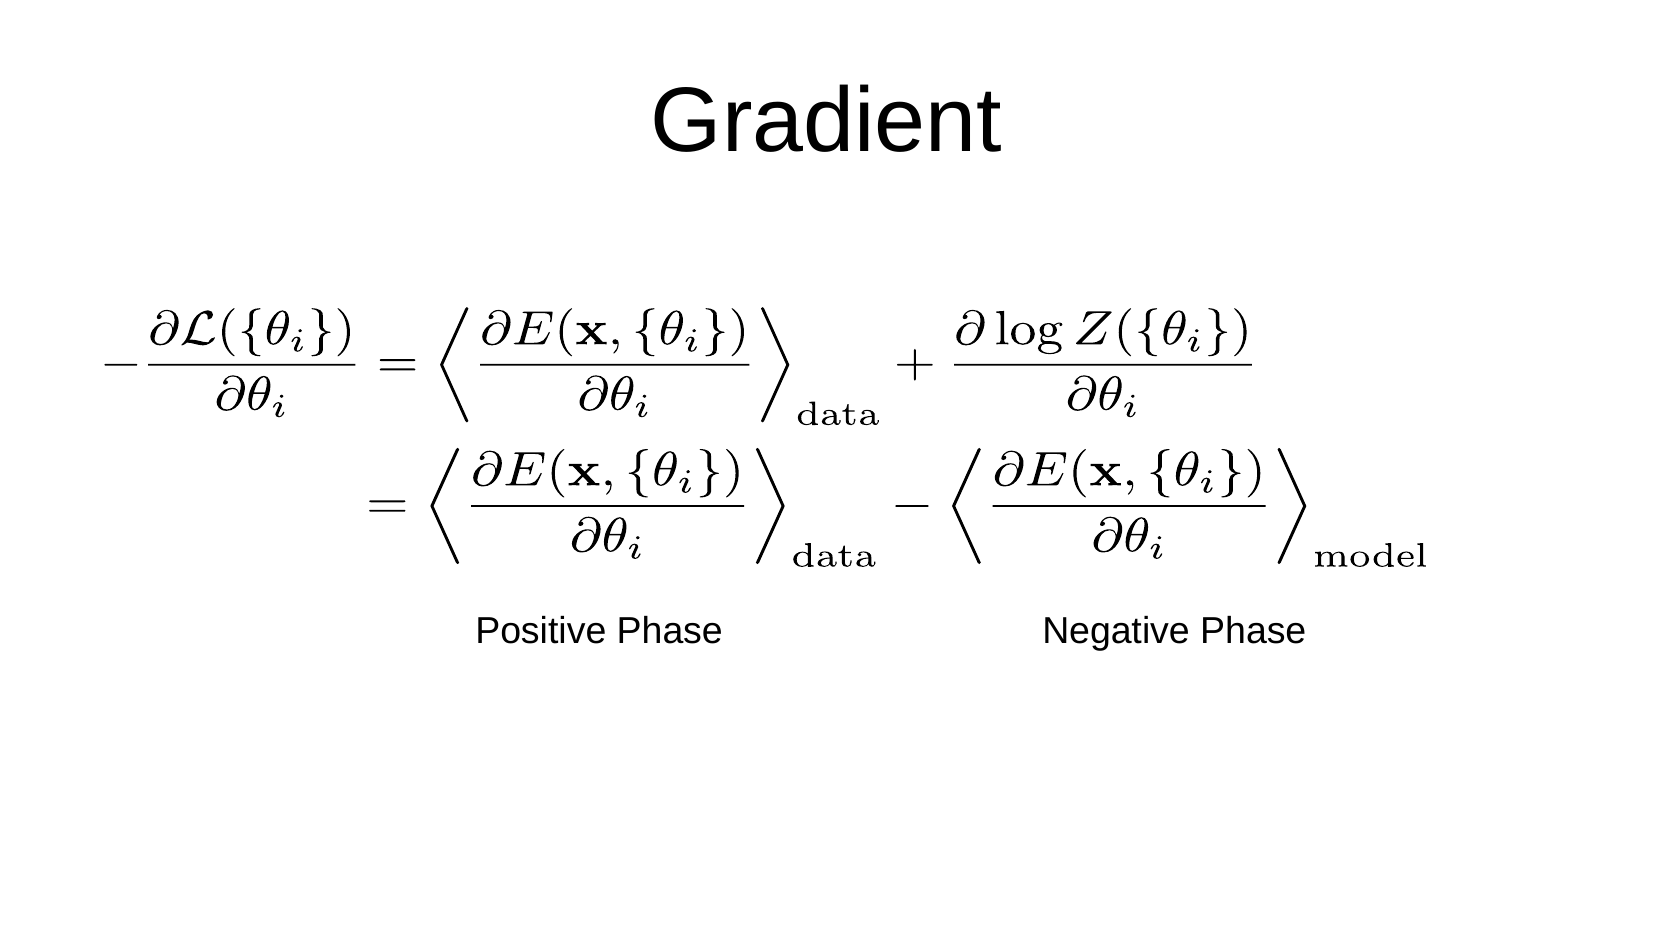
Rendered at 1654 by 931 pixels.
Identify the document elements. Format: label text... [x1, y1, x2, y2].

picture [100, 307, 1252, 426]
picture [366, 447, 1426, 567]
text_box Negative Phase [1027, 602, 1406, 660]
title Gradient [82, 37, 1571, 193]
list [82, 217, 1571, 758]
text_box Positive Phase [460, 602, 886, 660]
